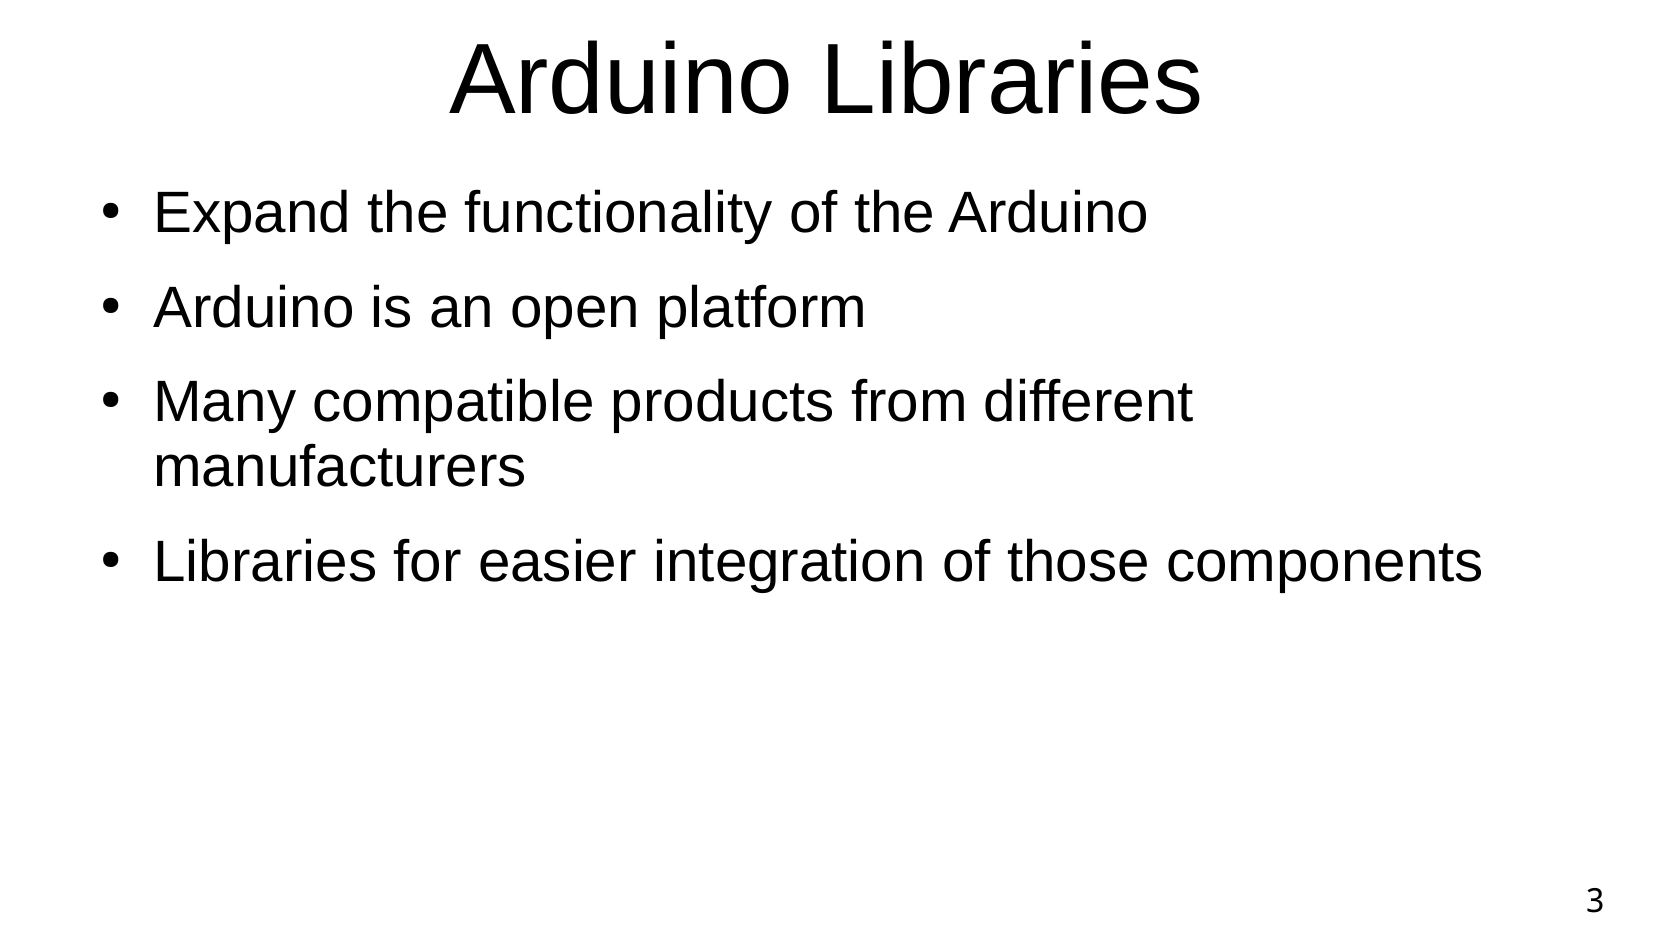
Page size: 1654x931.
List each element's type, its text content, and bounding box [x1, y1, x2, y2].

title Arduino Libraries [82, 1, 1571, 157]
list Expand the functionality of the Arduino Arduino is an open platform Many compatible products from different manufacturers Libraries for easier integration of those components [82, 180, 1571, 811]
